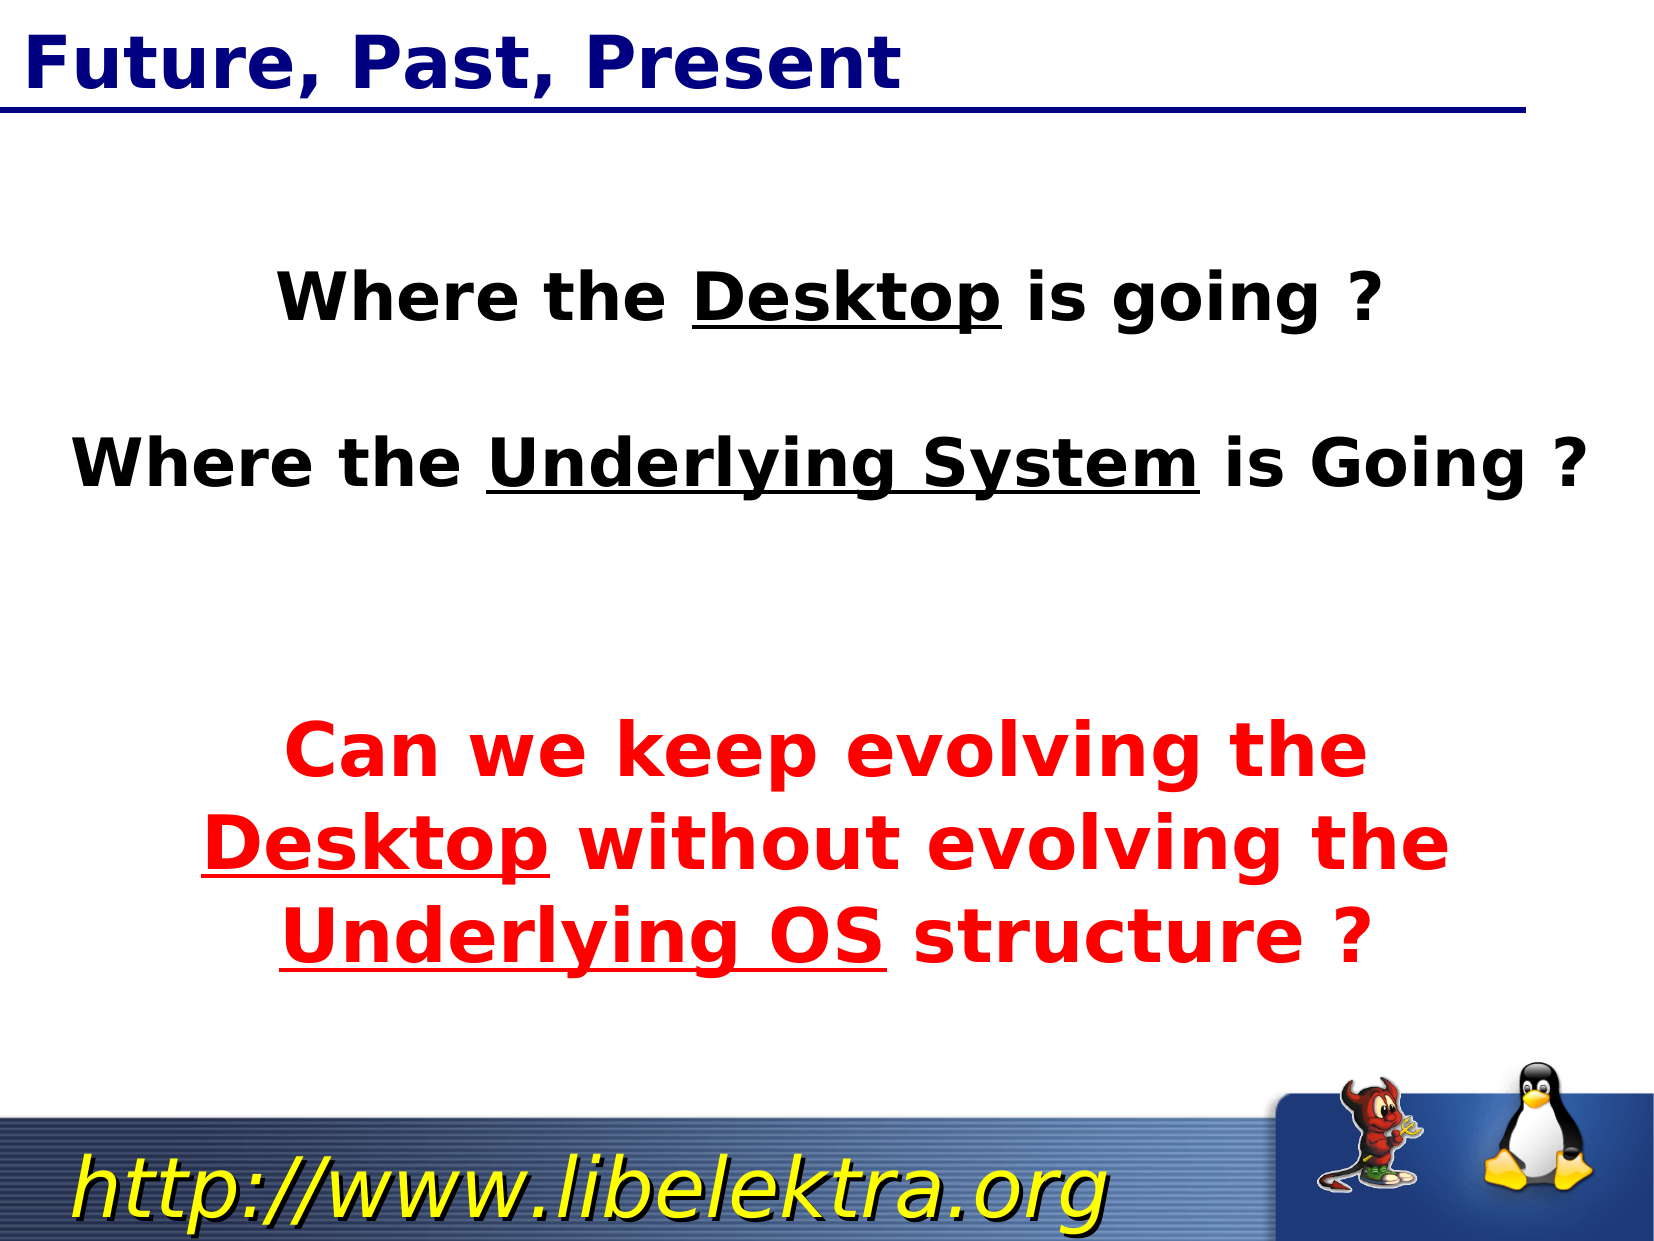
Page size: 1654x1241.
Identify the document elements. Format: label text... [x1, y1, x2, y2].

text_box Can we keep evolving the Desktop without evolving the Underlying OS structure ? [112, 703, 1542, 978]
text_box Future, Past, Present [22, 14, 1611, 111]
text_box Where the Desktop is going ? Where the Underlying System is Going ? [70, 253, 1591, 528]
picture [0, 1061, 1654, 1241]
